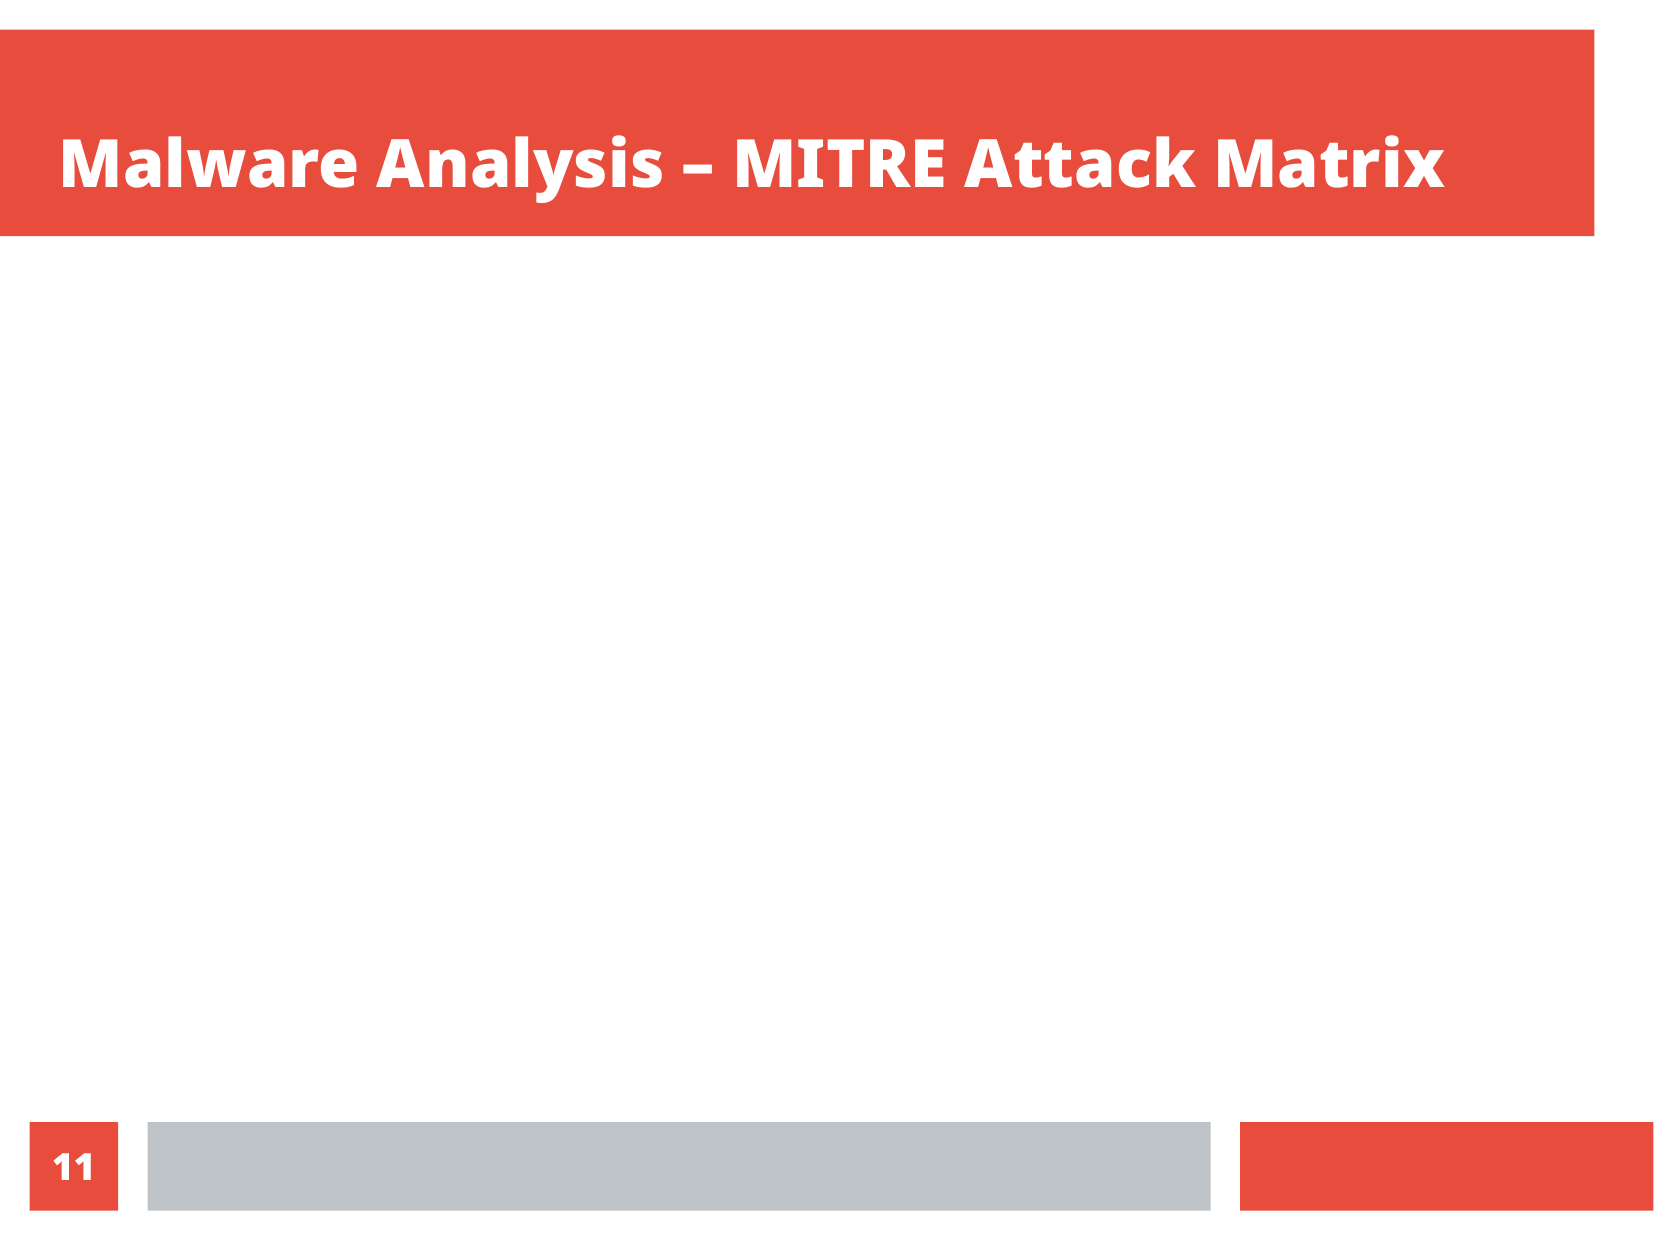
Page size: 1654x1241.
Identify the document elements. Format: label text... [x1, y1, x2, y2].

title Malware Analysis – MITRE Attack Matrix [59, 59, 1595, 207]
